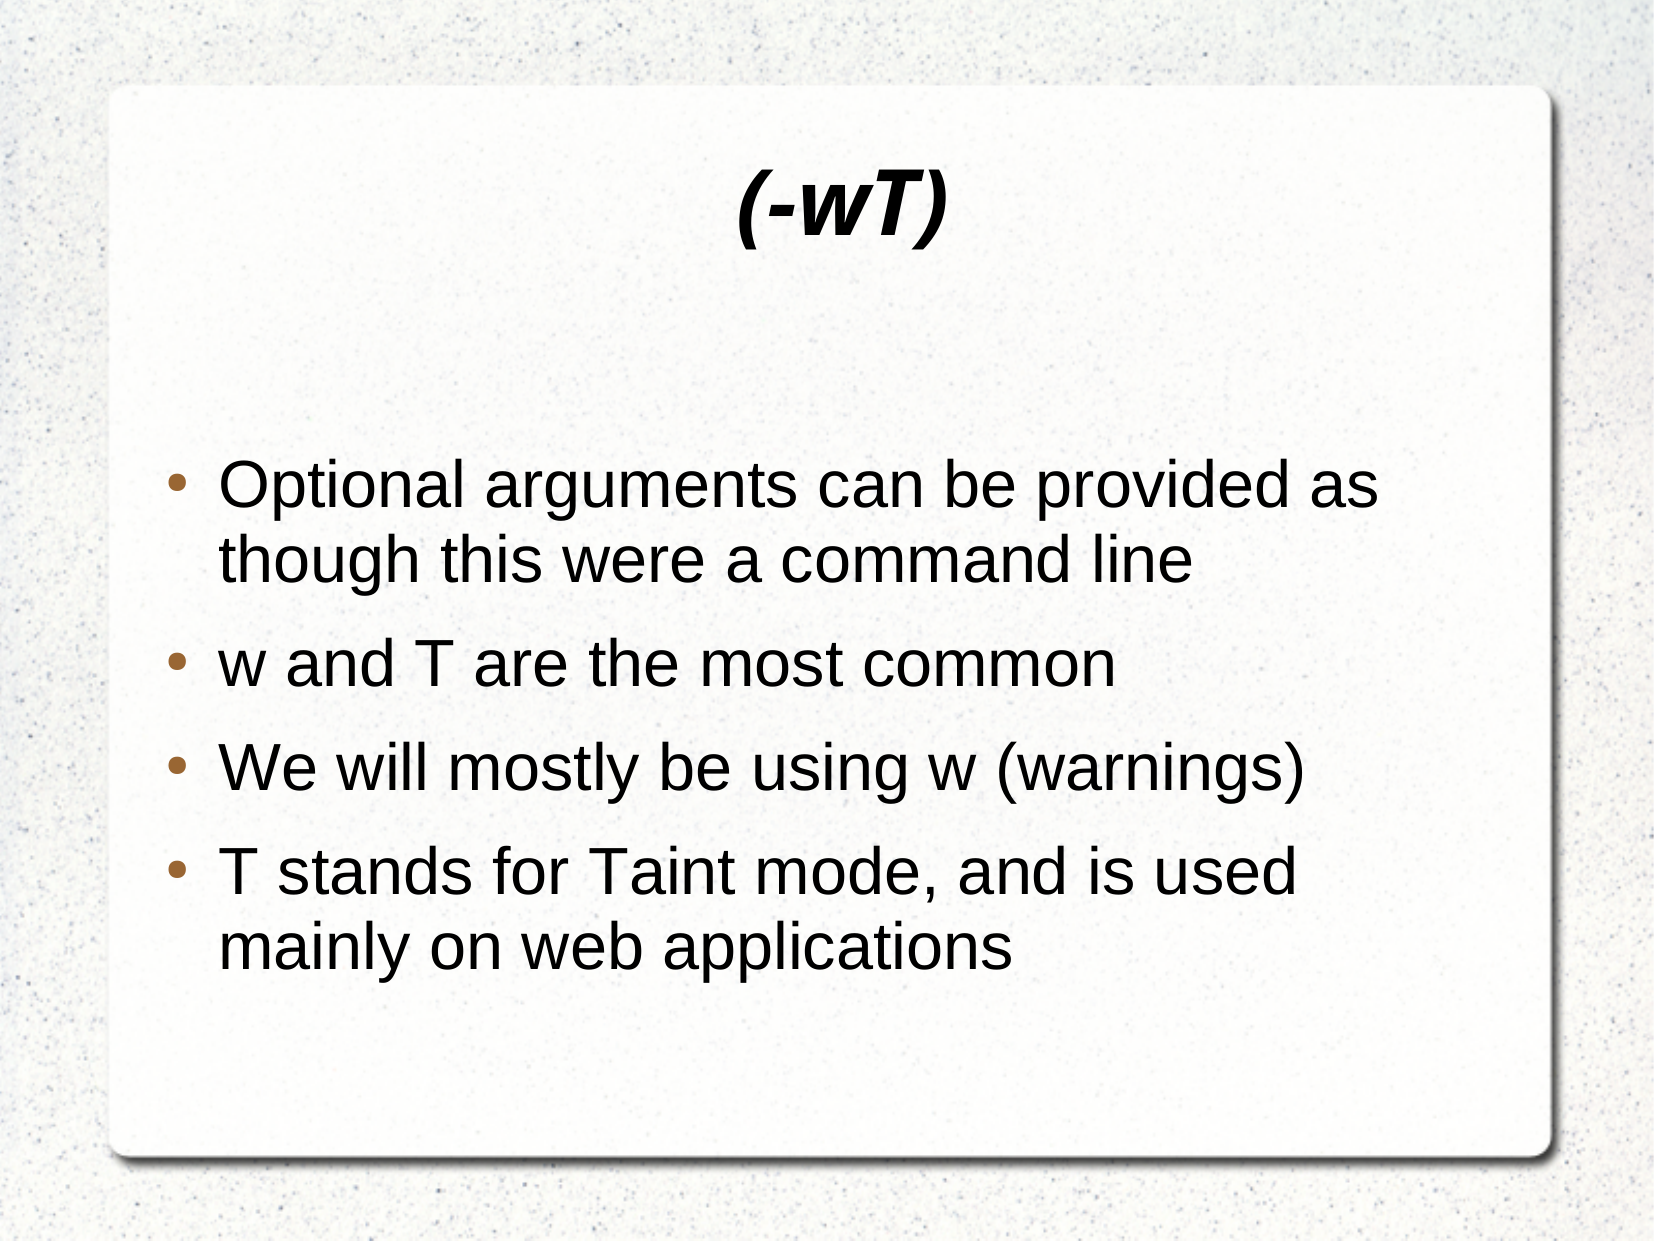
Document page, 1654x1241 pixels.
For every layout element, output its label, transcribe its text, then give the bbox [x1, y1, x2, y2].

picture [0, 0, 1654, 1241]
list Optional arguments can be provided as though this were a command line w and T are the most common We will mostly be using w (warnings) T stands for Taint mode, and is used mainly on web applications [147, 342, 1506, 983]
title (-wT) [118, 96, 1536, 304]
